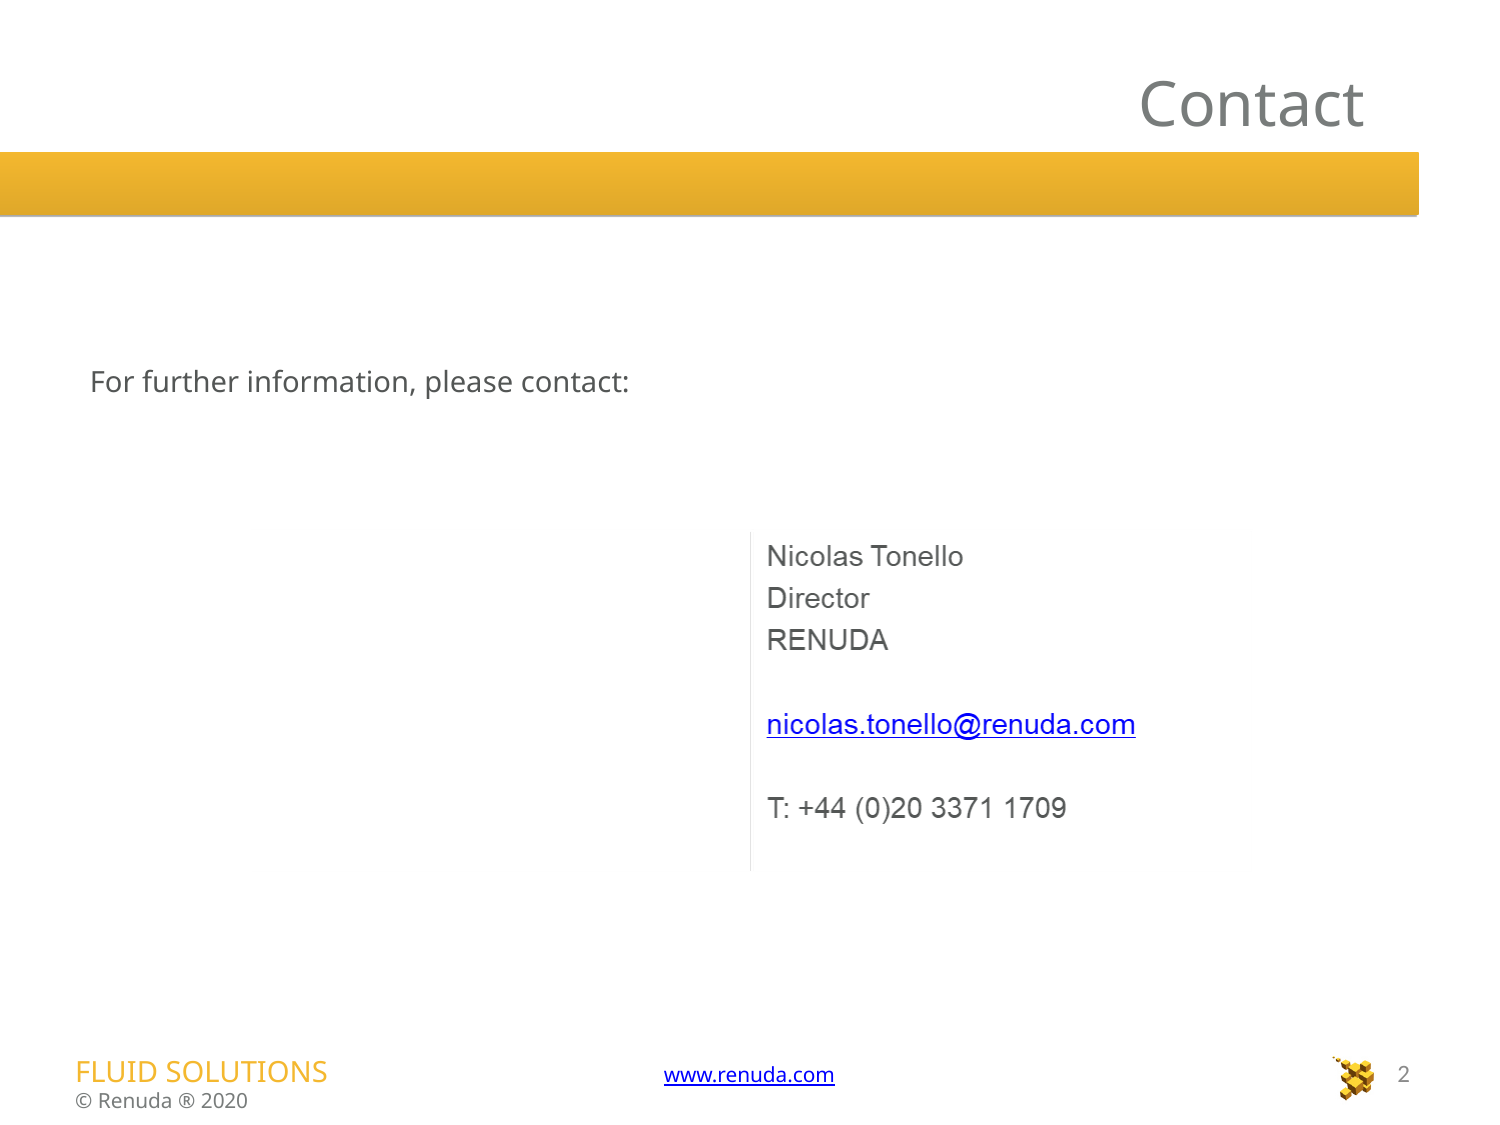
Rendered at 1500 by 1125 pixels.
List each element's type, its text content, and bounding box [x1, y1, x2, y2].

text_box For further information, please contact: [74, 356, 1167, 407]
slide_number 8 [1074, 1042, 1425, 1103]
text_box Contact [1004, 29, 1500, 173]
picture [251, 529, 1253, 875]
